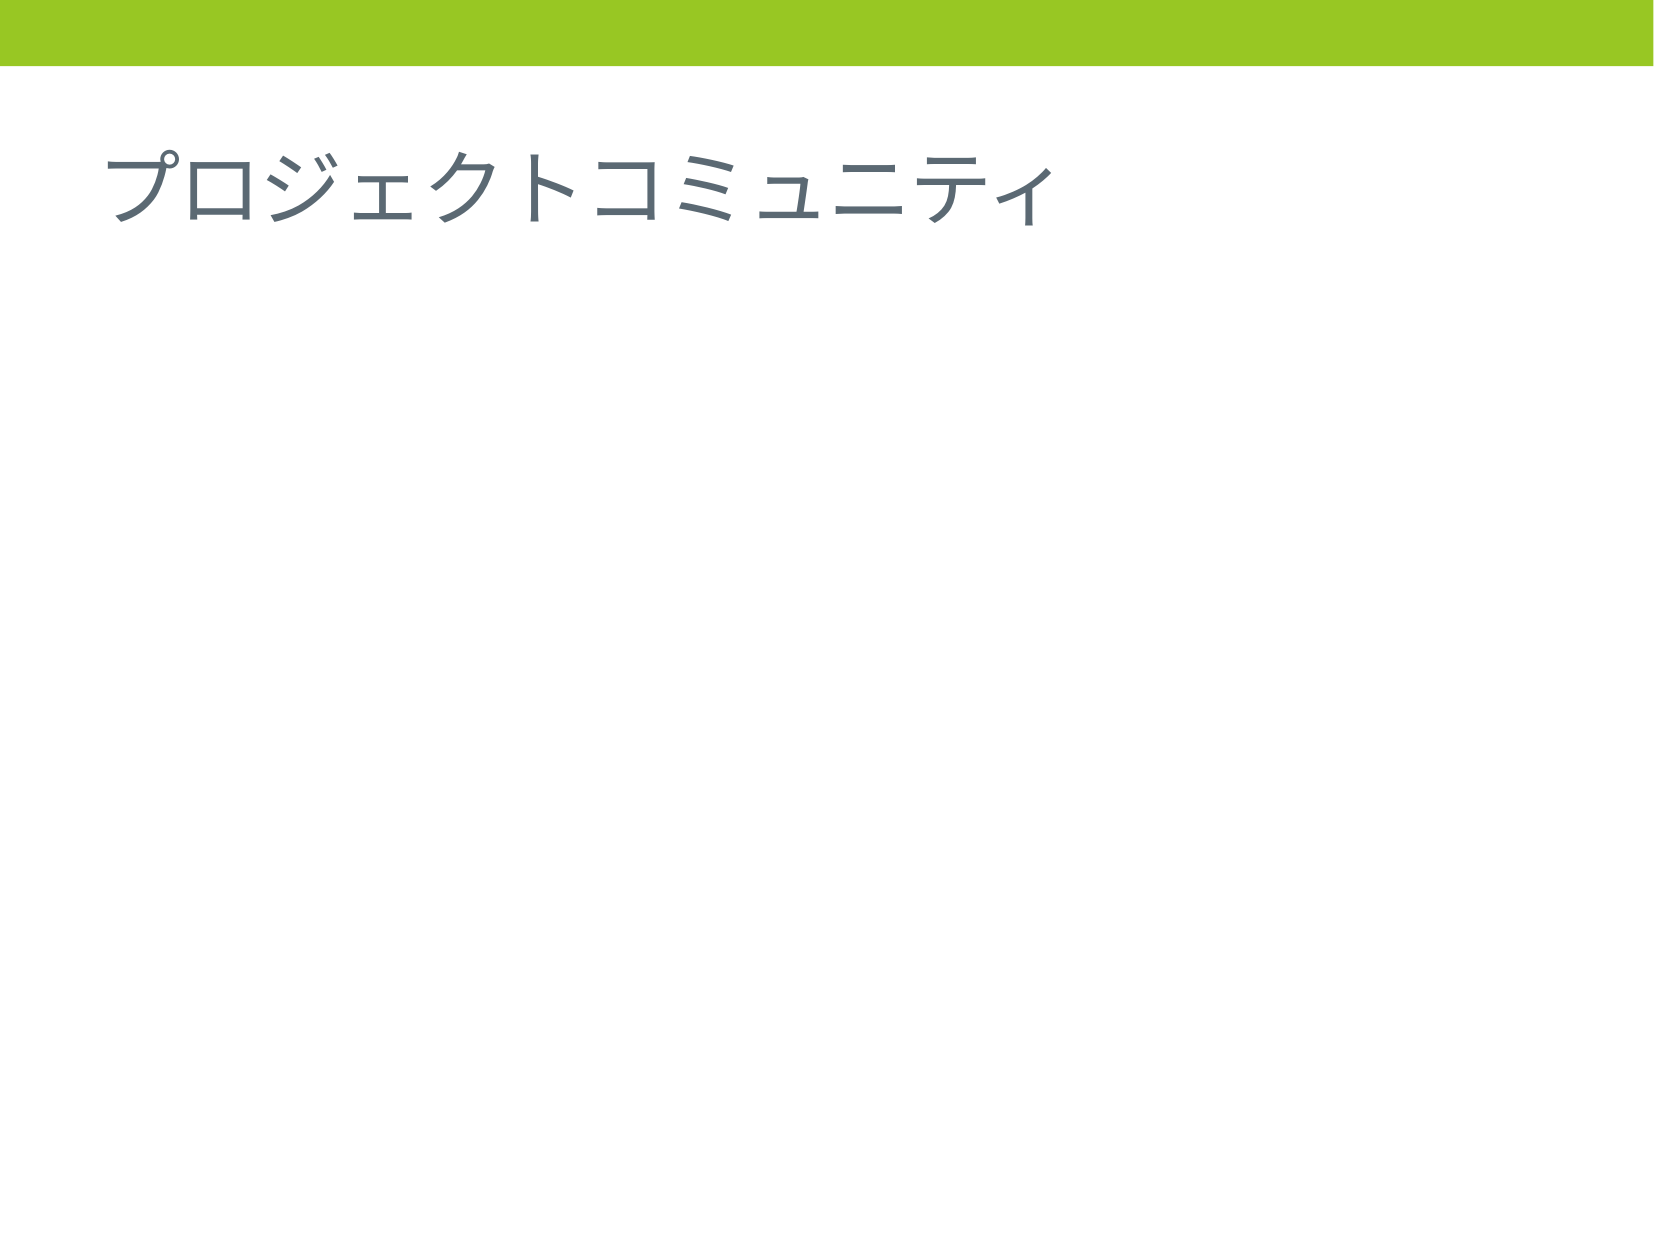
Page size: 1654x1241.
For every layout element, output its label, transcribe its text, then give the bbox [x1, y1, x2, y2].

title プロジェクトコミュニティ [82, 96, 1571, 276]
